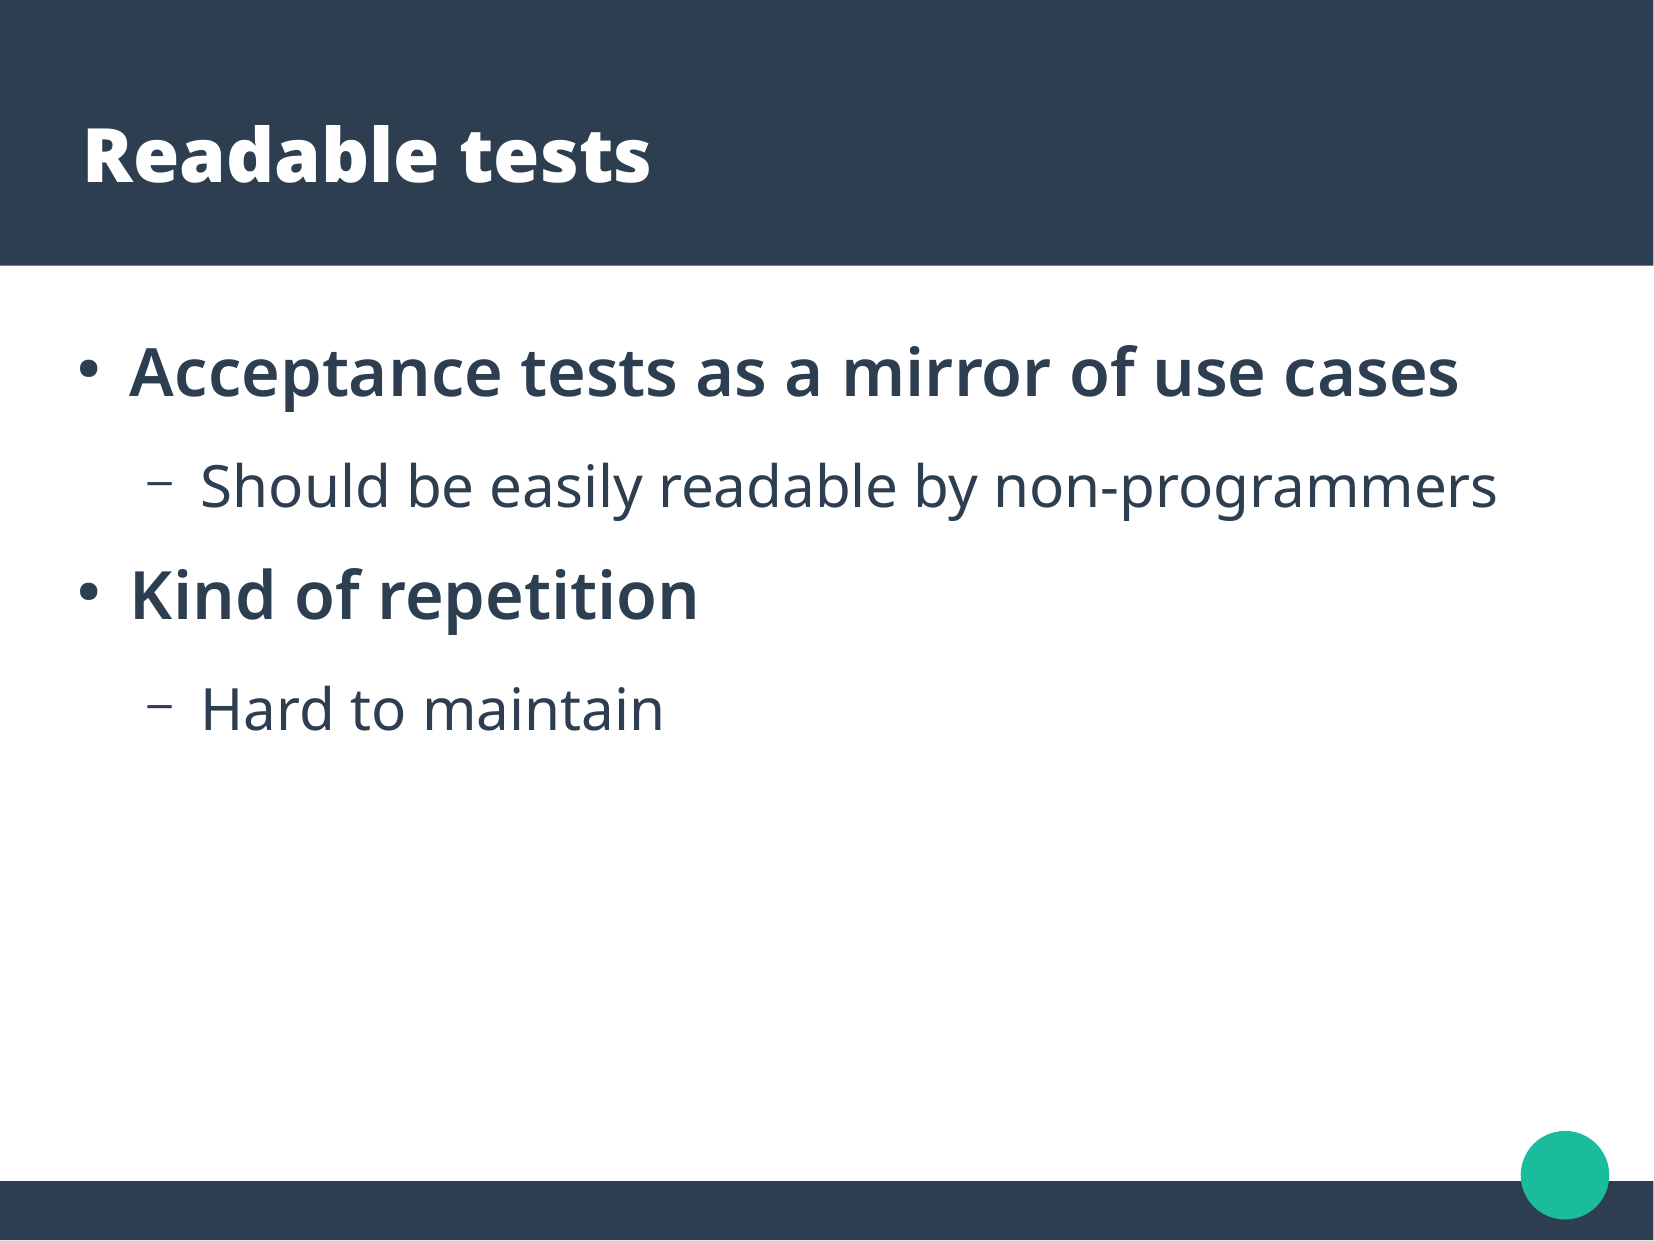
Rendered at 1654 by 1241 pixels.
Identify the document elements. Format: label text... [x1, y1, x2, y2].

list Acceptance tests as a mirror of use cases Should be easily readable by non-programmers Kind of repetition Hard to maintain [59, 324, 1560, 1152]
title Readable tests [82, 49, 1571, 257]
